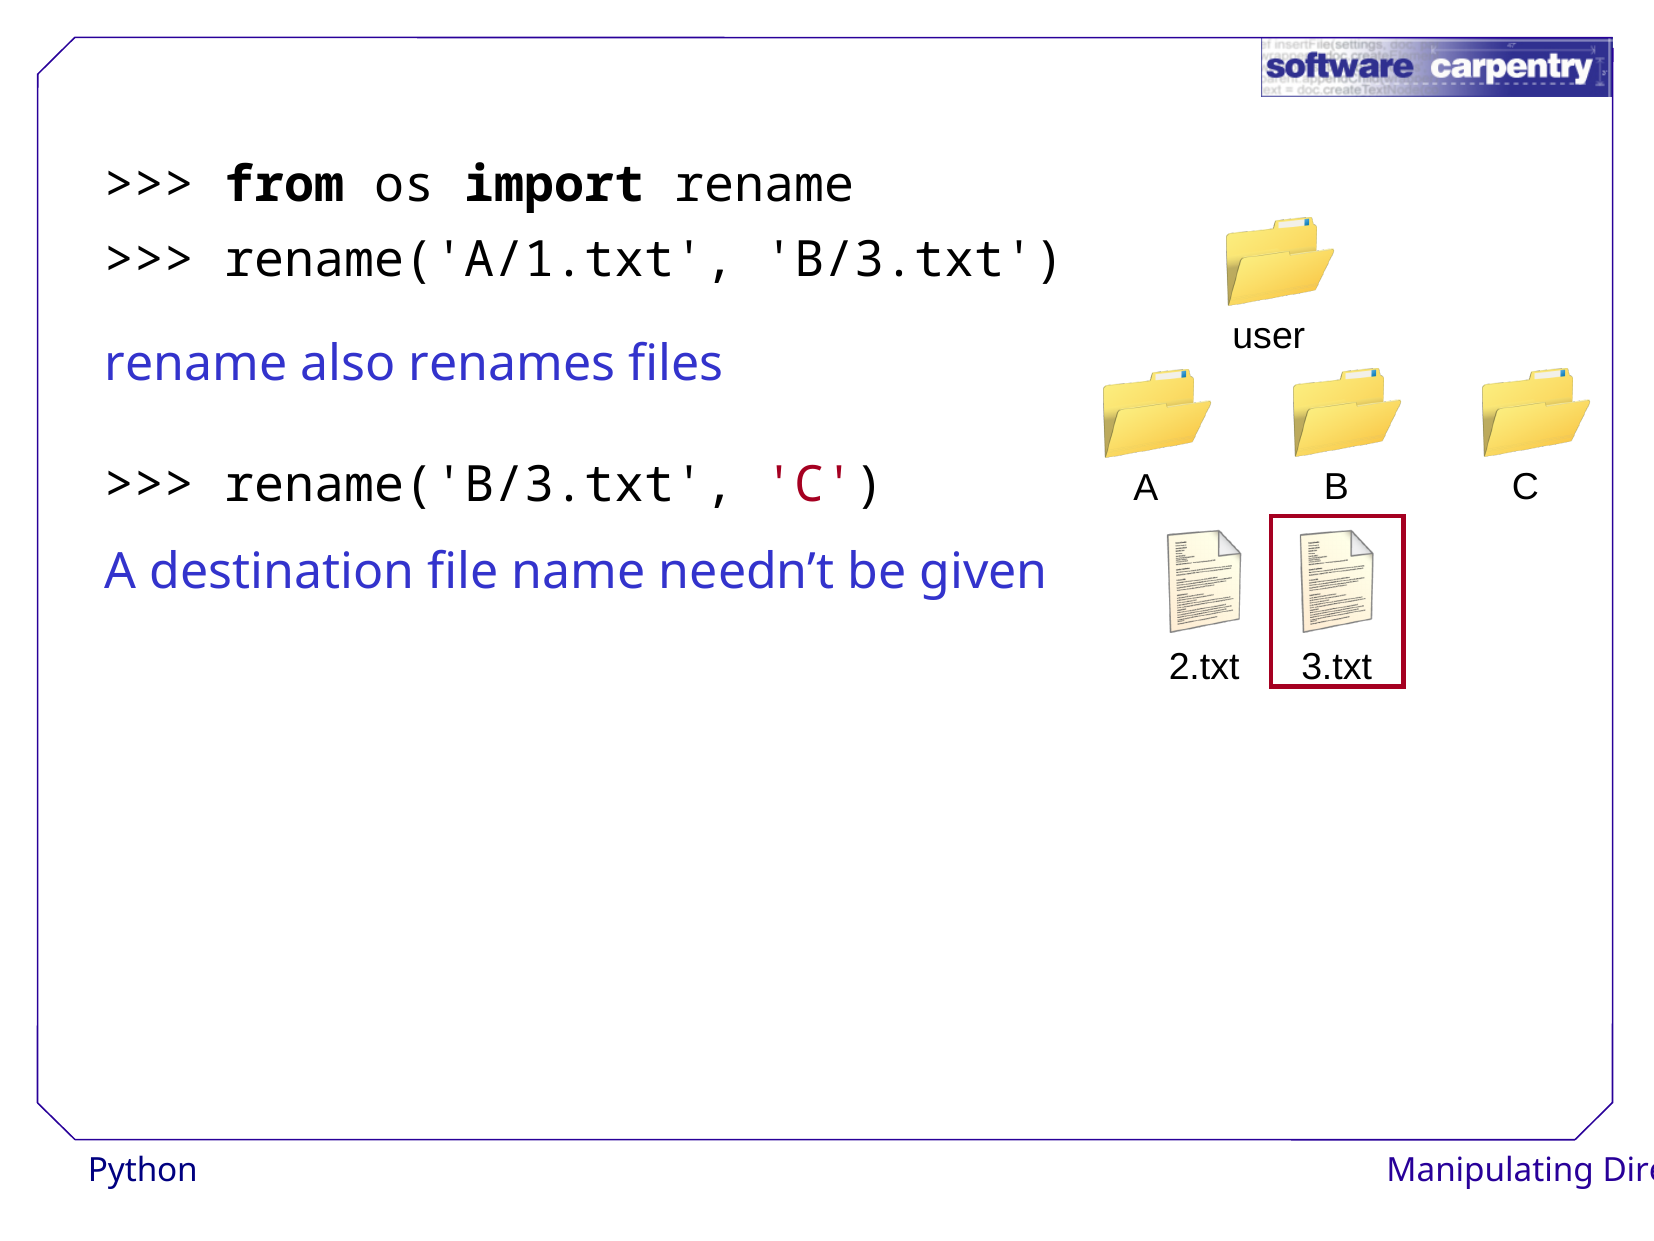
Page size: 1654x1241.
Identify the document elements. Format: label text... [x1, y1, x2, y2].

text_box A destination file name needn’t be given [89, 516, 809, 611]
picture [1099, 355, 1215, 471]
text_box B [1309, 470, 1364, 514]
picture [1147, 523, 1262, 638]
text_box >>> from os import rename >>> rename('A/1.txt', 'B/3.txt') >>> rename('B/3.txt', 'C') [89, 128, 1512, 1037]
text_box C [1497, 470, 1554, 516]
text_box A [1118, 471, 1174, 517]
picture [1478, 354, 1594, 470]
picture [1280, 523, 1394, 638]
picture [1289, 354, 1405, 470]
text_box 3.txt [1286, 638, 1388, 684]
picture [1222, 203, 1338, 319]
picture [1261, 39, 1613, 97]
text_box 3.txt [1286, 689, 1388, 696]
text_box rename also renames files [89, 308, 809, 403]
text_box user [1217, 307, 1321, 365]
text_box 2.txt [1153, 638, 1255, 696]
